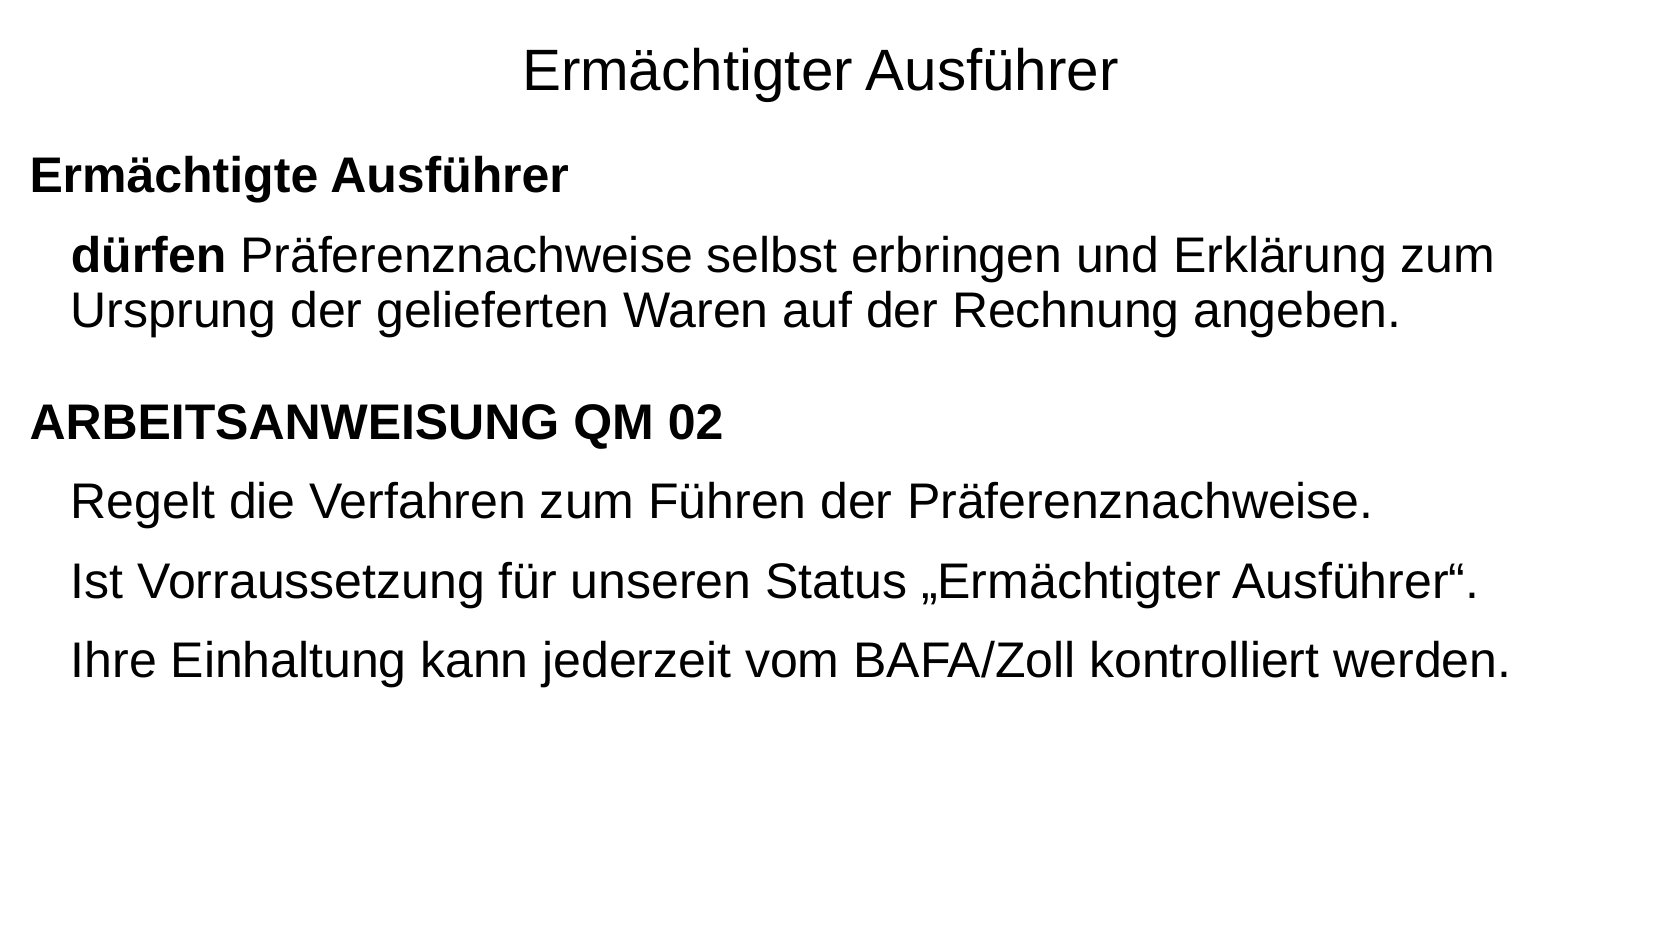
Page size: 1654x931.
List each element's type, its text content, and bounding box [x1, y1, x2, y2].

title Ermächtigter Ausführer [76, 21, 1565, 119]
subtitle Ermächtigte Ausführer dürfen Präferenznachweise selbst erbringen und Erklärung zum Ursprung der gelieferten Waren auf der Rechnung angeben. ARBEITSANWEISUNG QM 02 Regelt die Verfahren zum Führen der Präferenznachweise. Ist Vorraussetzung für unseren Status „Ermächtigter Ausführer“. Ihre Einhaltung kann jederzeit vom BAFA/Zoll kontrolliert werden. [29, 147, 1625, 827]
